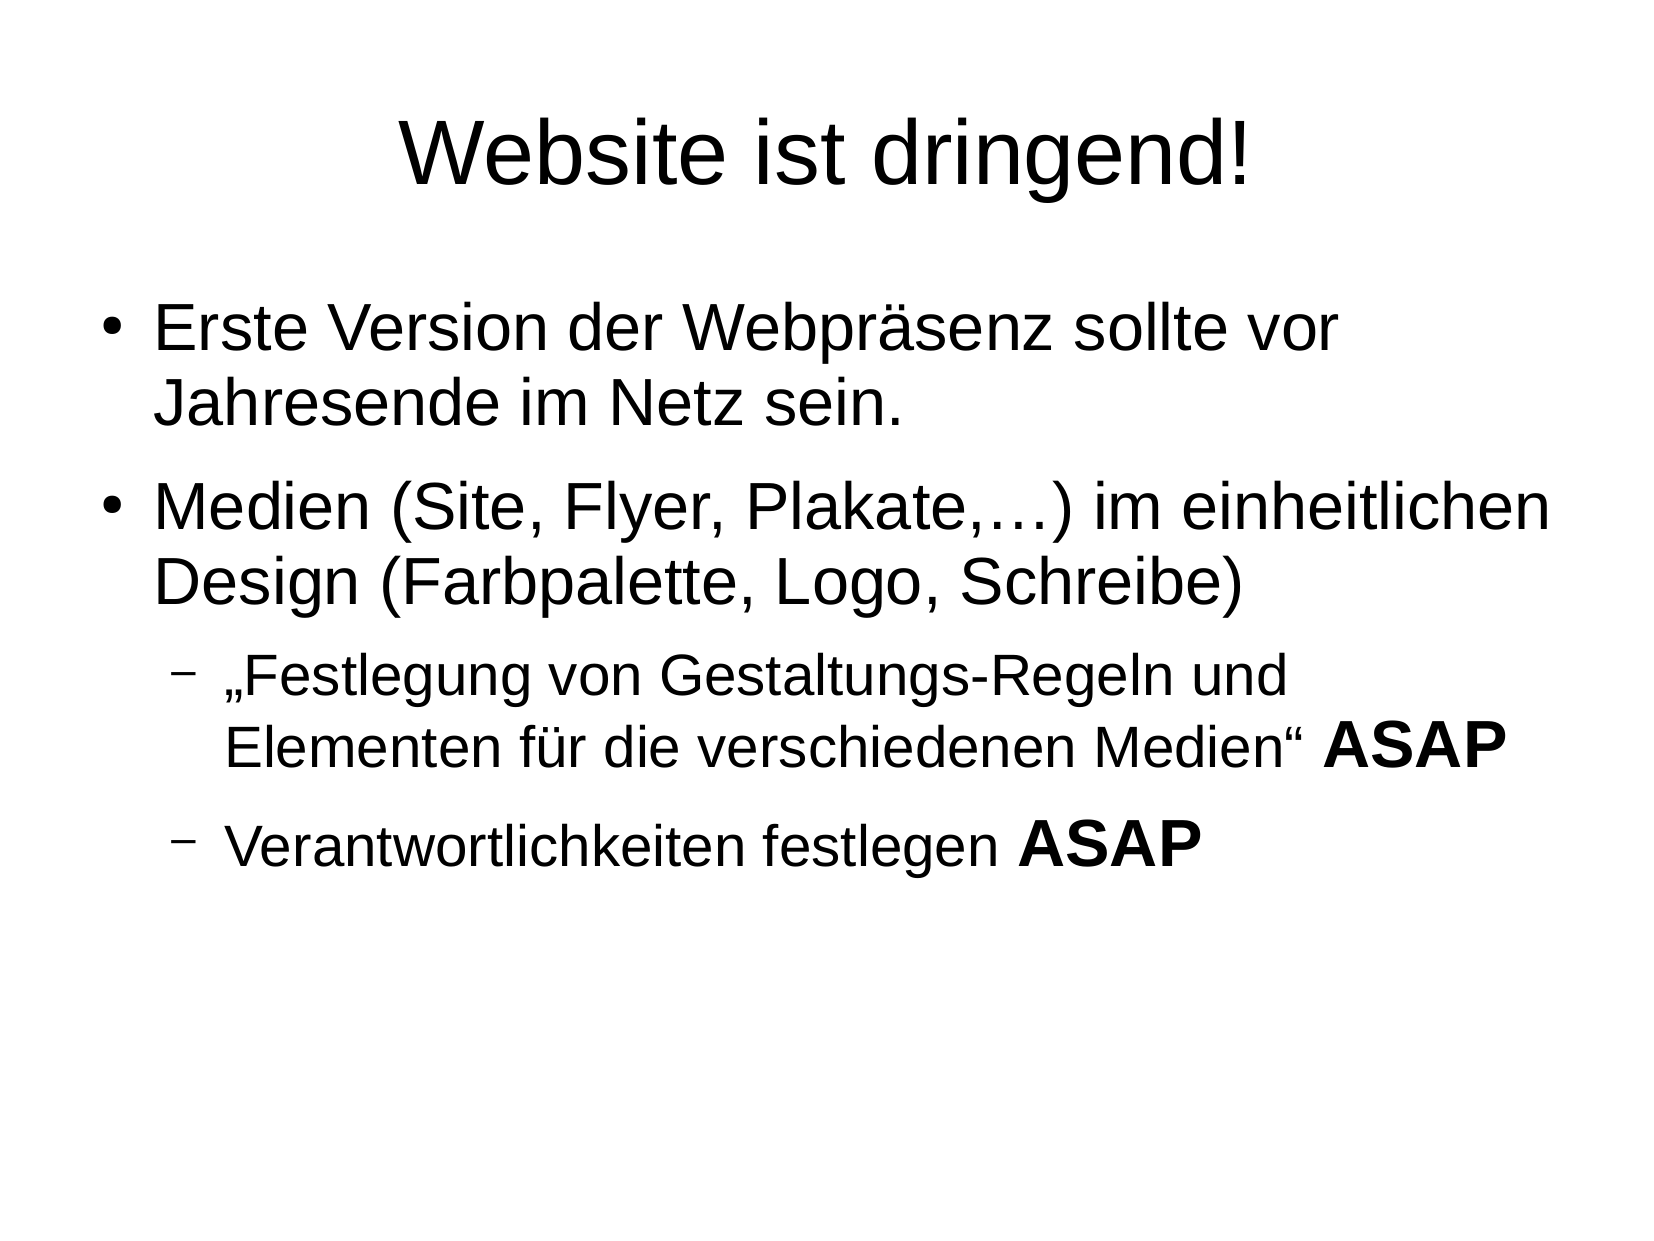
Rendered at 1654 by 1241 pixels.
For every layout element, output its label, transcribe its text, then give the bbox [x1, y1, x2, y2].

title Website ist dringend! [82, 49, 1571, 257]
list Erste Version der Webpräsenz sollte vor Jahresende im Netz sein. Medien (Site, Flyer, Plakate,…) im einheitlichen Design (Farbpalette, Logo, Schreibe) „Festlegung von Gestaltungs-Regeln und Elementen für die verschiedenen Medien“ ASAP Verantwortlichkeiten festlegen ASAP [82, 290, 1571, 1010]
